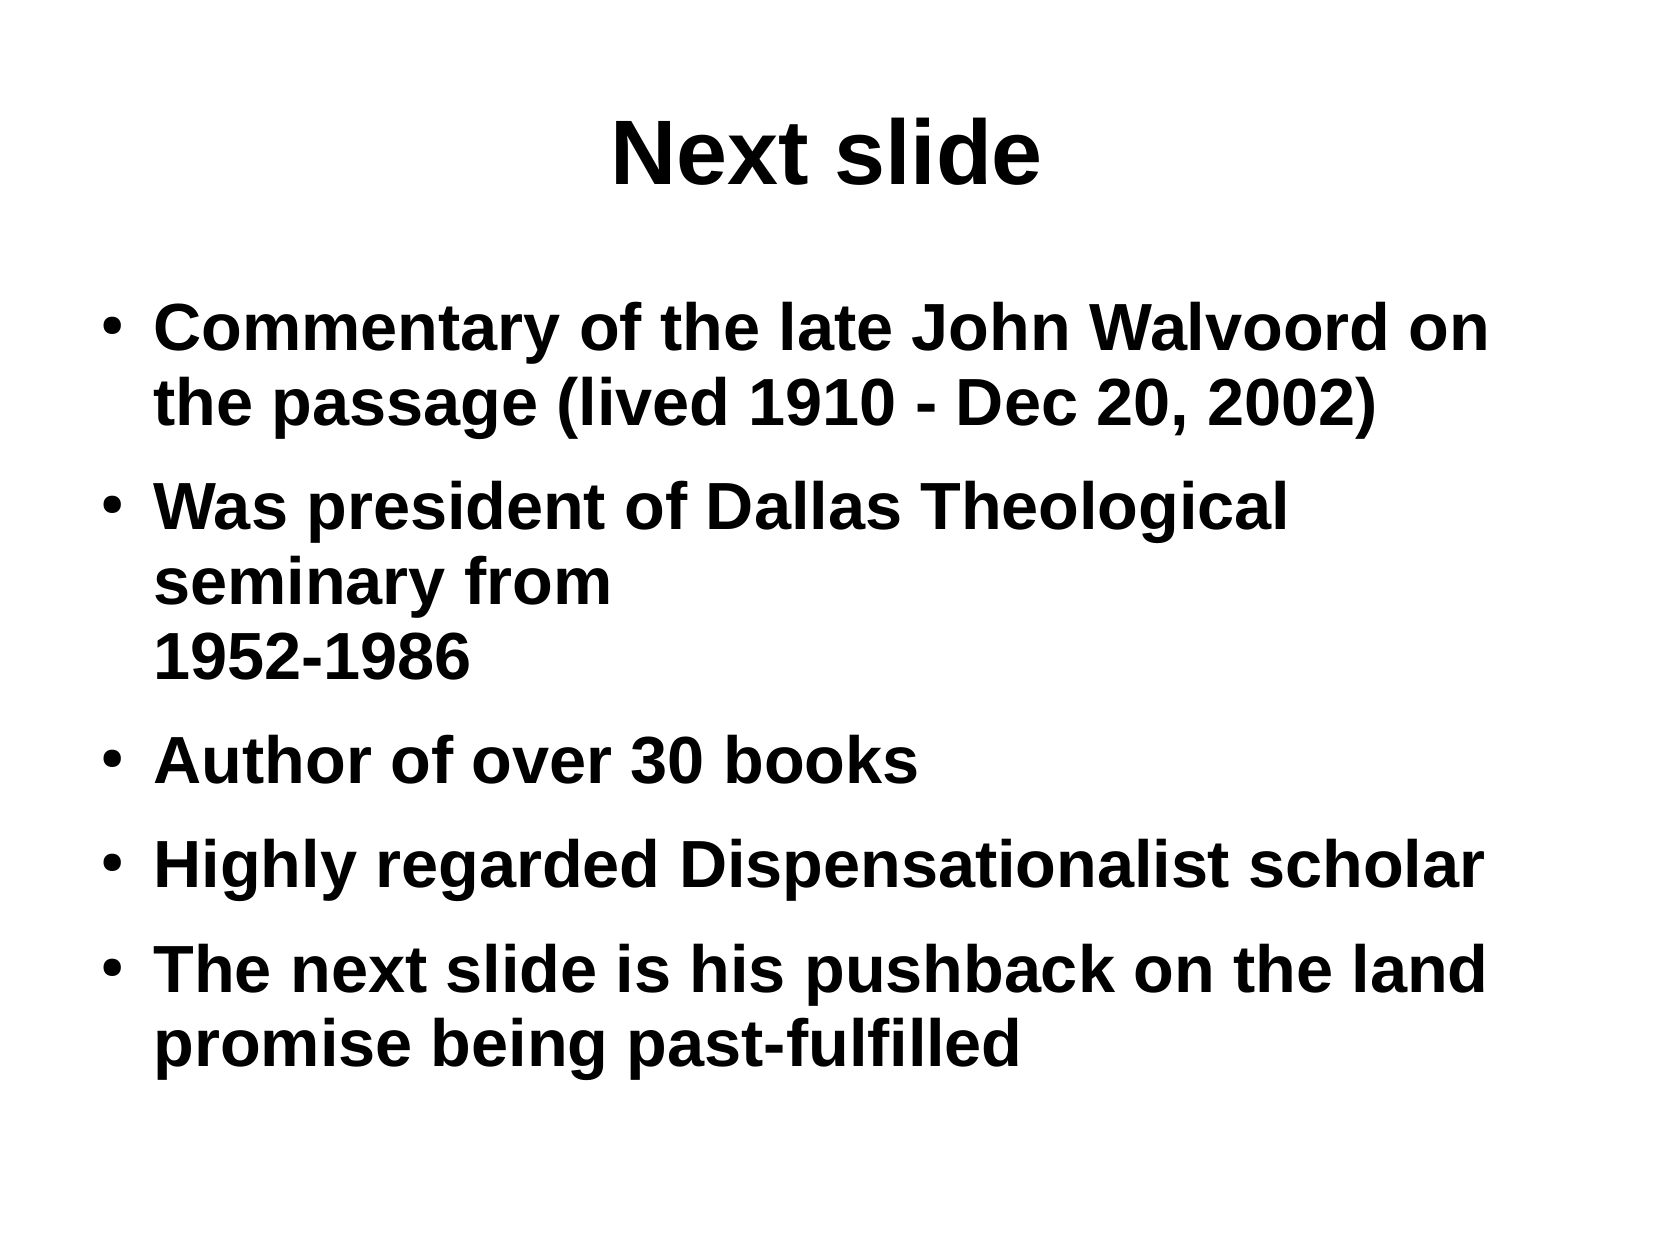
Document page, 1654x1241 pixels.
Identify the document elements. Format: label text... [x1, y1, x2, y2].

title Next slide [82, 49, 1571, 257]
list Commentary of the late John Walvoord on the passage (lived 1910 - Dec 20, 2002) Was president of Dallas Theological seminary from 1952-1986 Author of over 30 books Highly regarded Dispensationalist scholar The next slide is his pushback on the land promise being past-fulfilled [82, 290, 1571, 1109]
